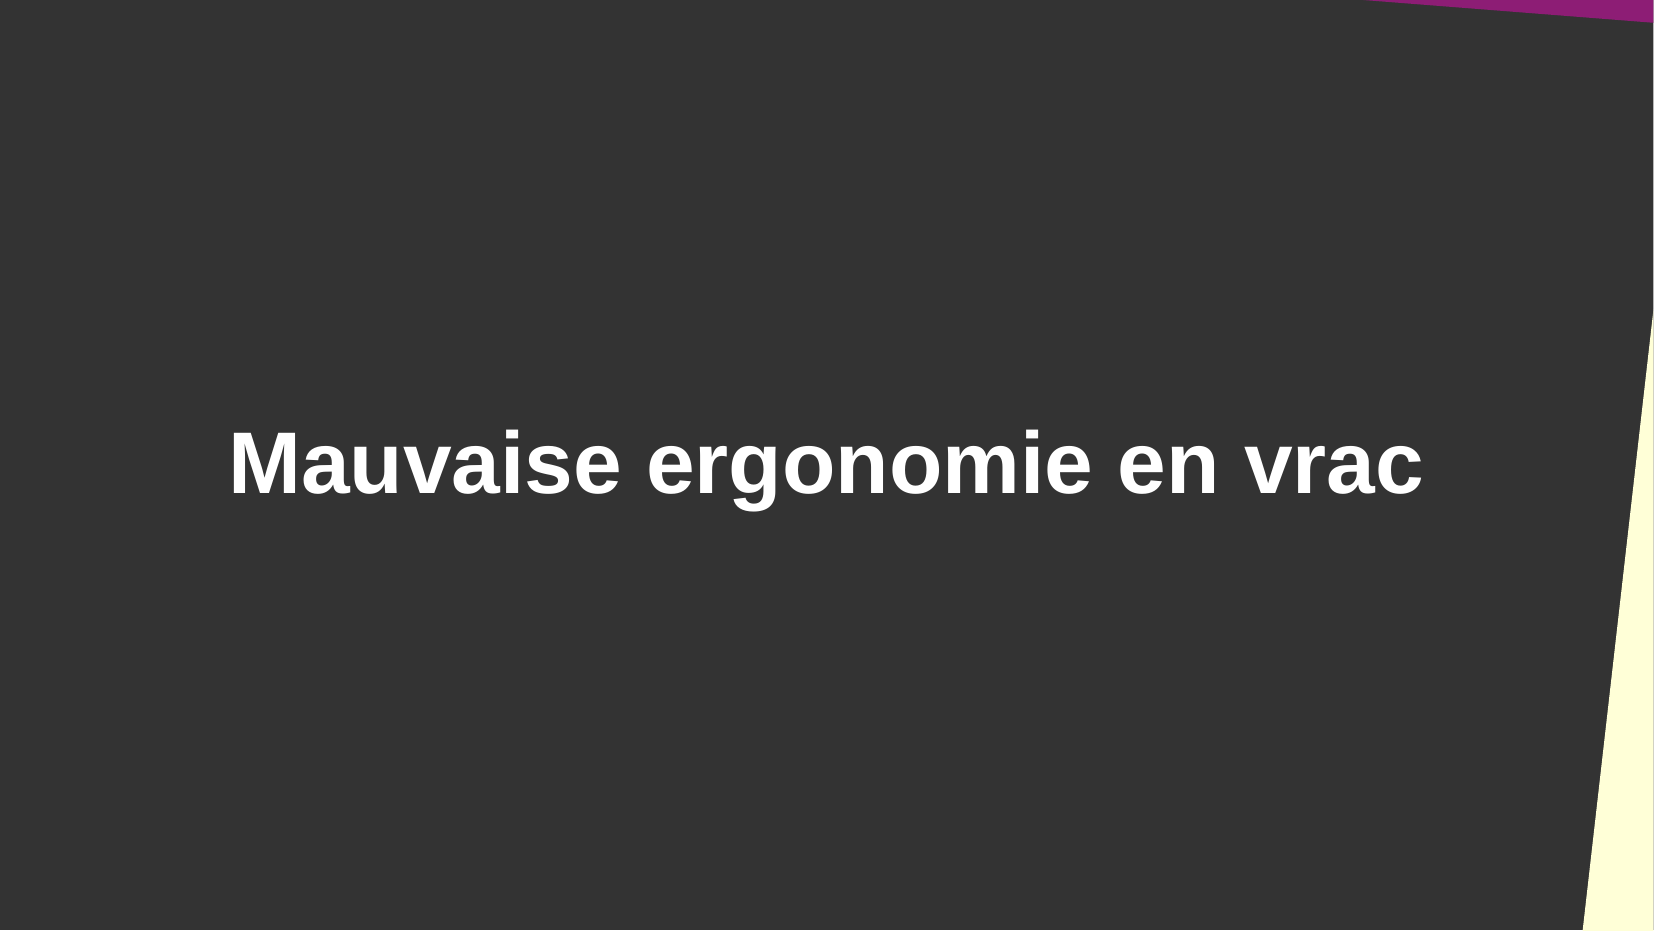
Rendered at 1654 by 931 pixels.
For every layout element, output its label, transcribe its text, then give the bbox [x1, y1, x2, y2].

text_box [1582, 304, 1654, 931]
text_box [1363, 0, 1654, 23]
title Mauvaise ergonomie en vrac [31, 413, 1622, 517]
